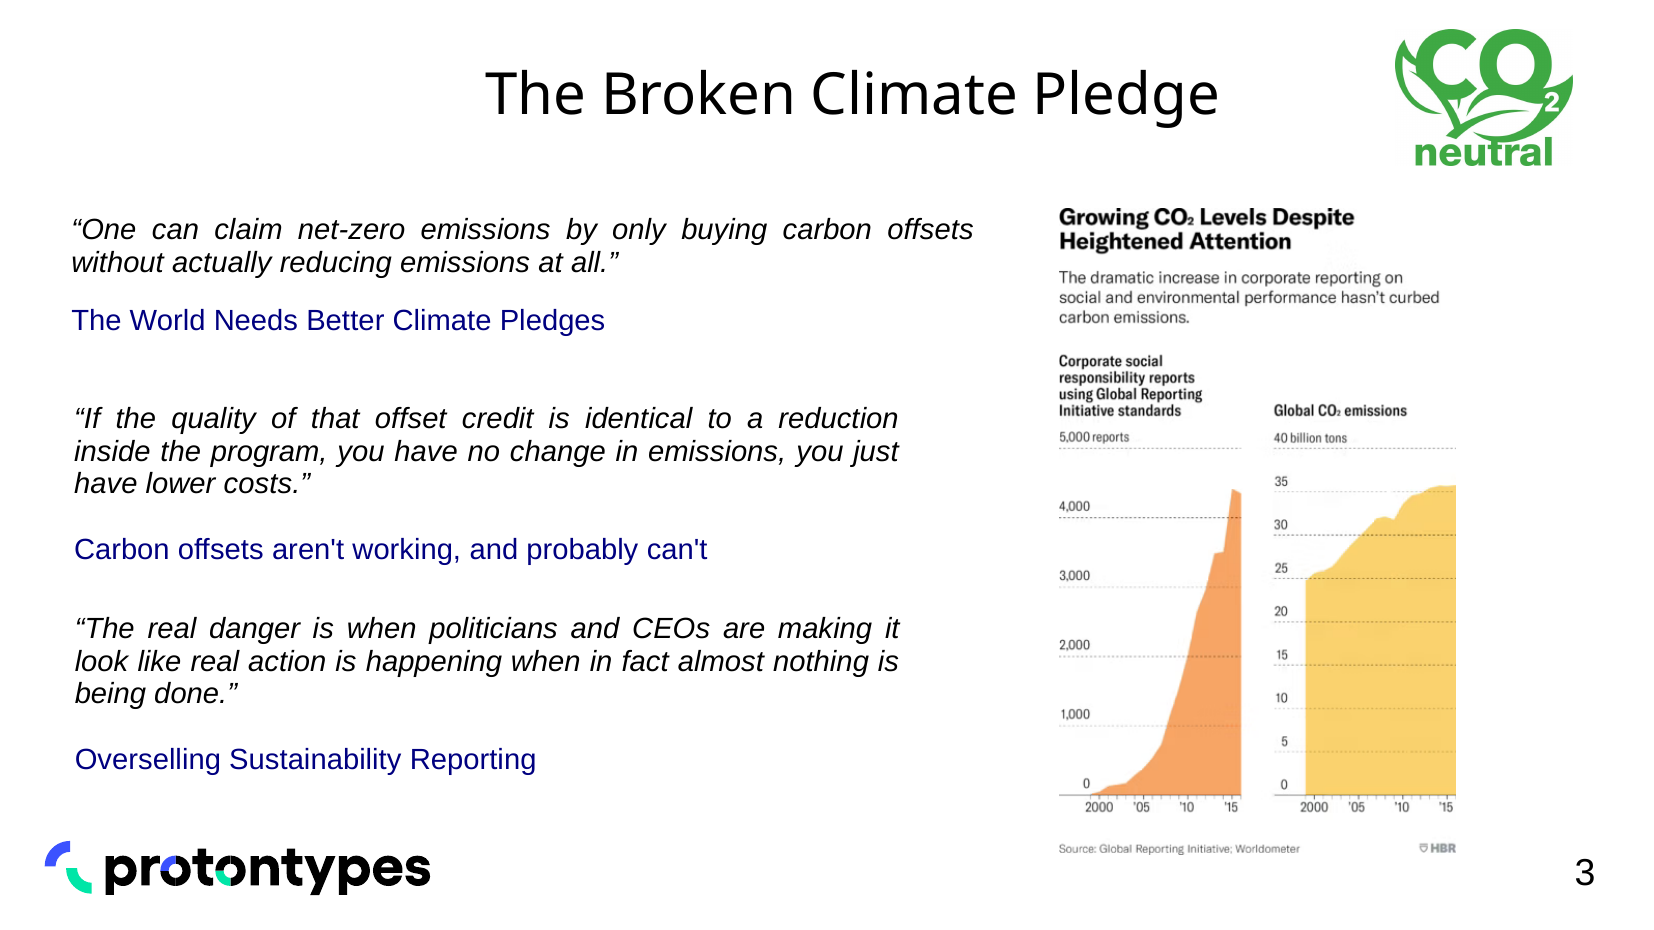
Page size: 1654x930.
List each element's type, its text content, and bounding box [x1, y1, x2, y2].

picture [1395, 29, 1573, 166]
title The Broken Climate Pledge [82, 13, 1624, 172]
text_box “One can claim net-zero emissions by only buying carbon offsets without actually reducing emissions at all.” The World Needs Better Climate Pledges [56, 205, 991, 345]
text_box “The real danger is when politicians and CEOs are making it look like real action is happening when in fact almost nothing is being done.” Overselling Sustainability Reporting [60, 604, 916, 796]
picture [1059, 208, 1456, 856]
text_box “If the quality of that offset credit is identical to a reduction inside the program, you have no change in emissions, you just have lower costs.” Carbon offsets aren't working, and probably can't [59, 394, 916, 586]
